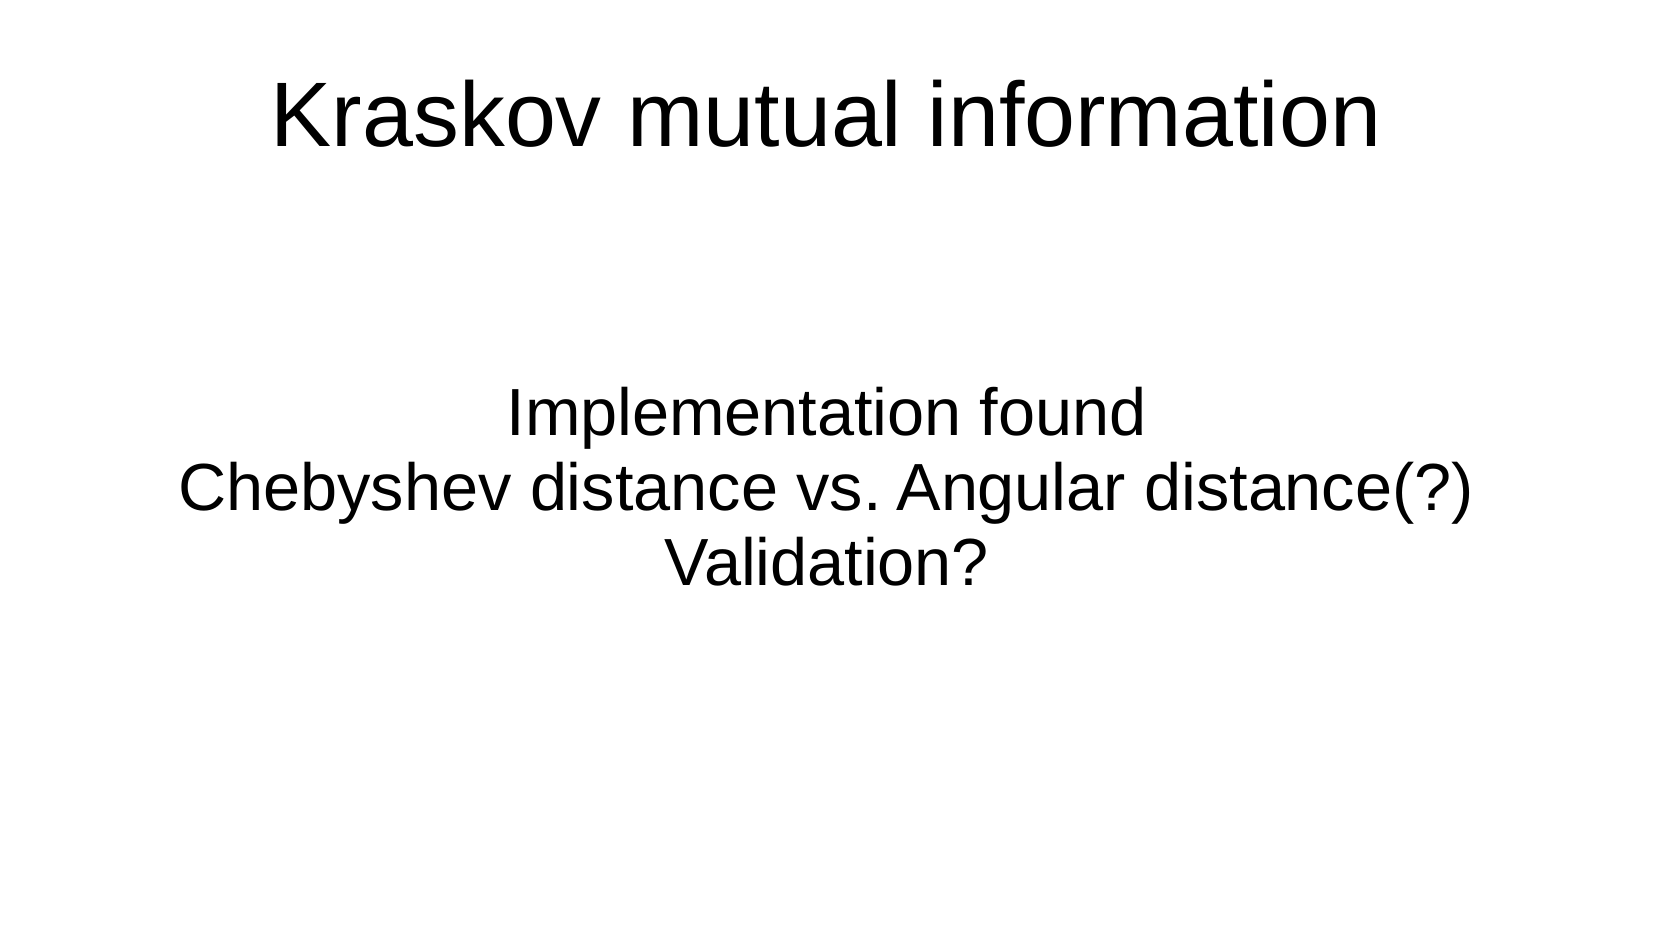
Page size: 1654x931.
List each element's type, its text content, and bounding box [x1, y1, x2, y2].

subtitle Implementation found Chebyshev distance vs. Angular distance(?) Validation? [82, 217, 1571, 758]
title Kraskov mutual information [82, 37, 1571, 193]
